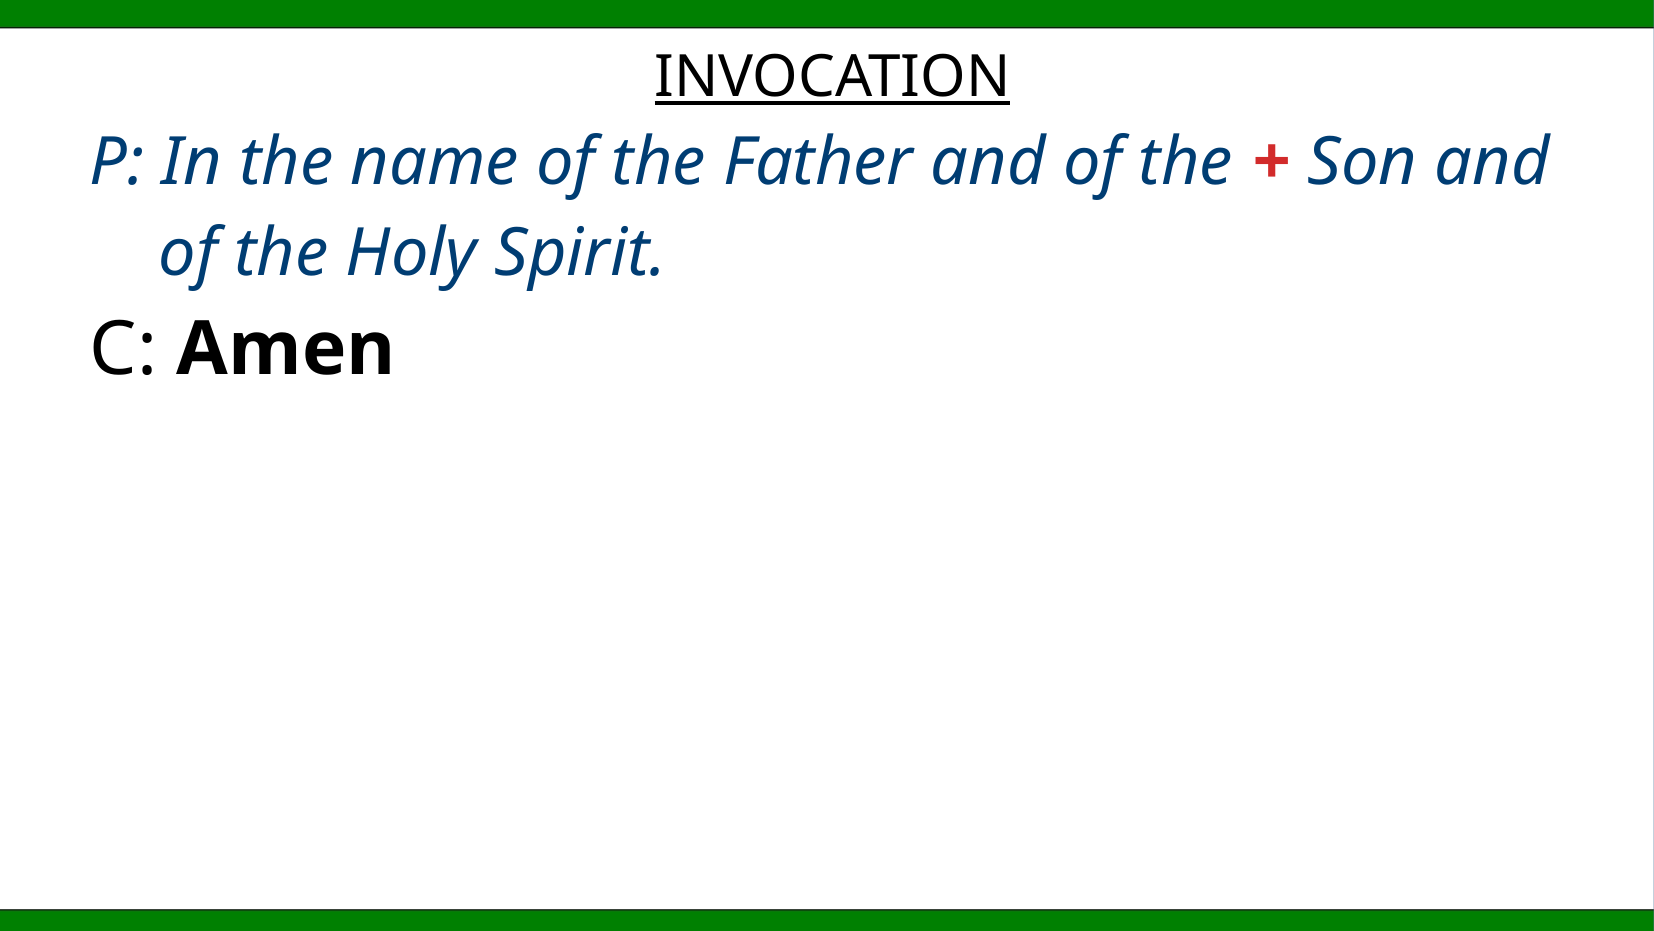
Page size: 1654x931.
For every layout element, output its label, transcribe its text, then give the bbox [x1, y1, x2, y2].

picture [0, 0, 1654, 931]
text_box INVOCATION P: In the name of the Father and of the + Son and of the Holy Spirit. C: Amen [75, 26, 1591, 421]
